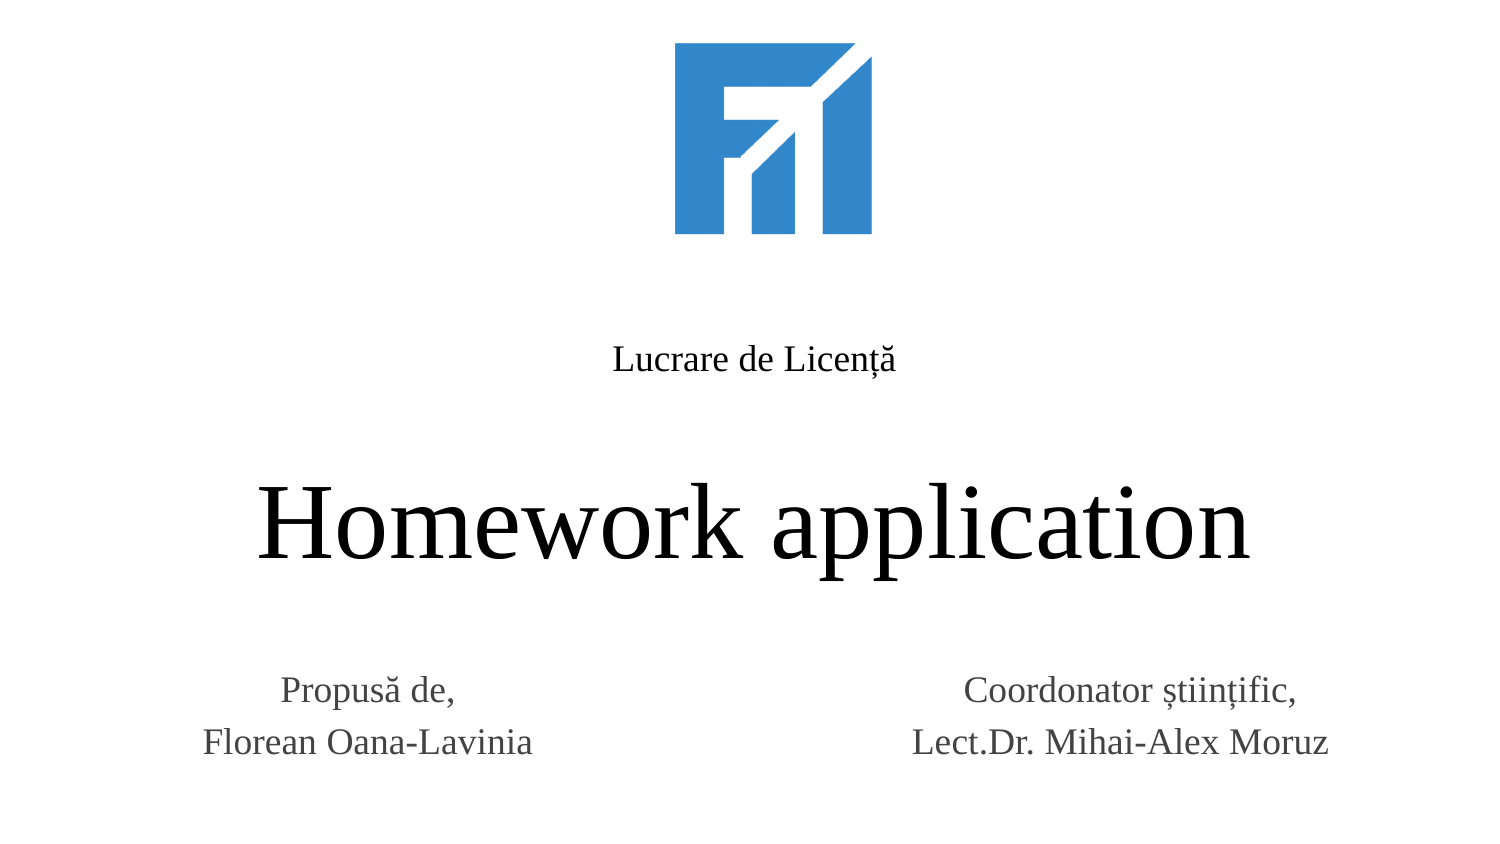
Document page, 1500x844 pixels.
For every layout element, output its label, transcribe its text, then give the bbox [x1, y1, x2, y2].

subtitle Propusă de, Florean Oana-Lavinia [0, 643, 737, 774]
subtitle Coordonator științific, Lect.Dr. Mihai-Alex Moruz [741, 643, 1500, 774]
picture [670, 40, 876, 239]
title Lucrare de Licență Homework application [55, 293, 1454, 596]
